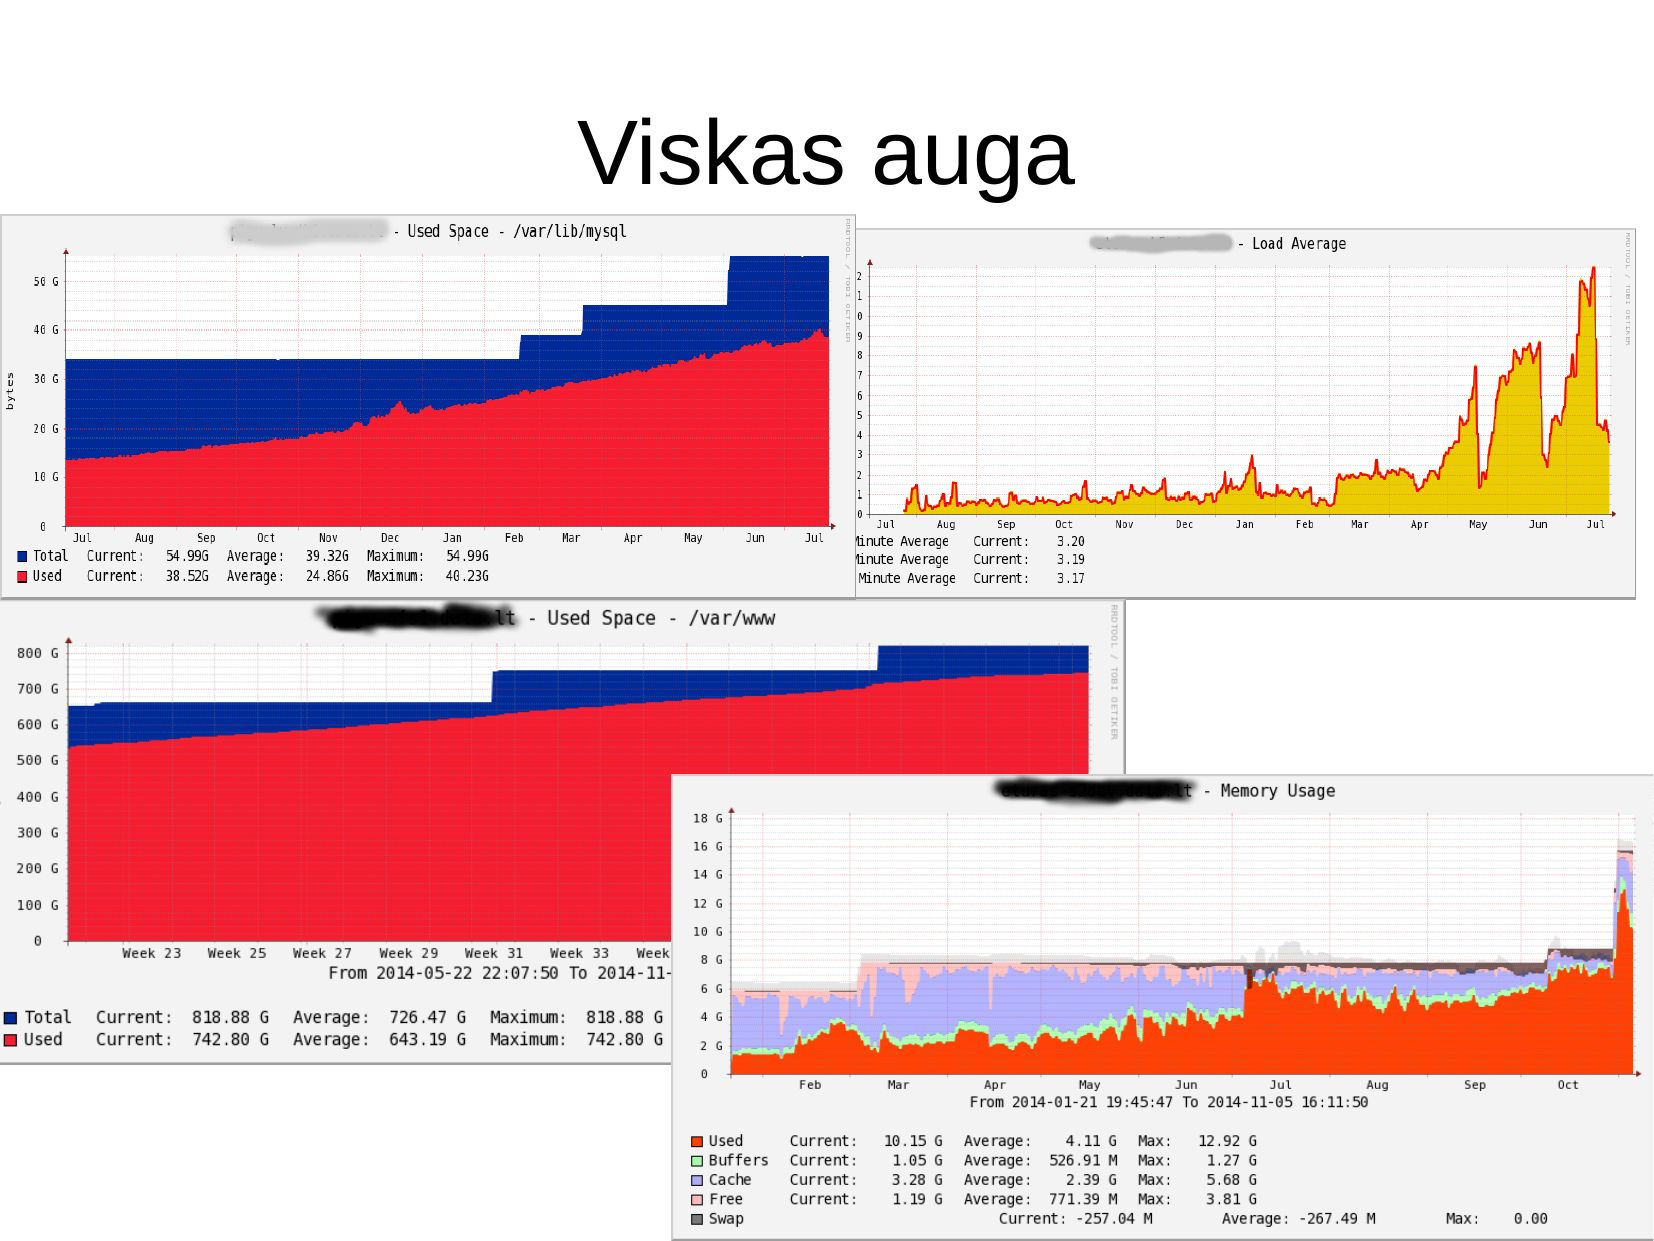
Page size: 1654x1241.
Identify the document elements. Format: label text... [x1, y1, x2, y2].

title Viskas auga [82, 49, 1571, 228]
picture [0, 214, 1654, 1241]
